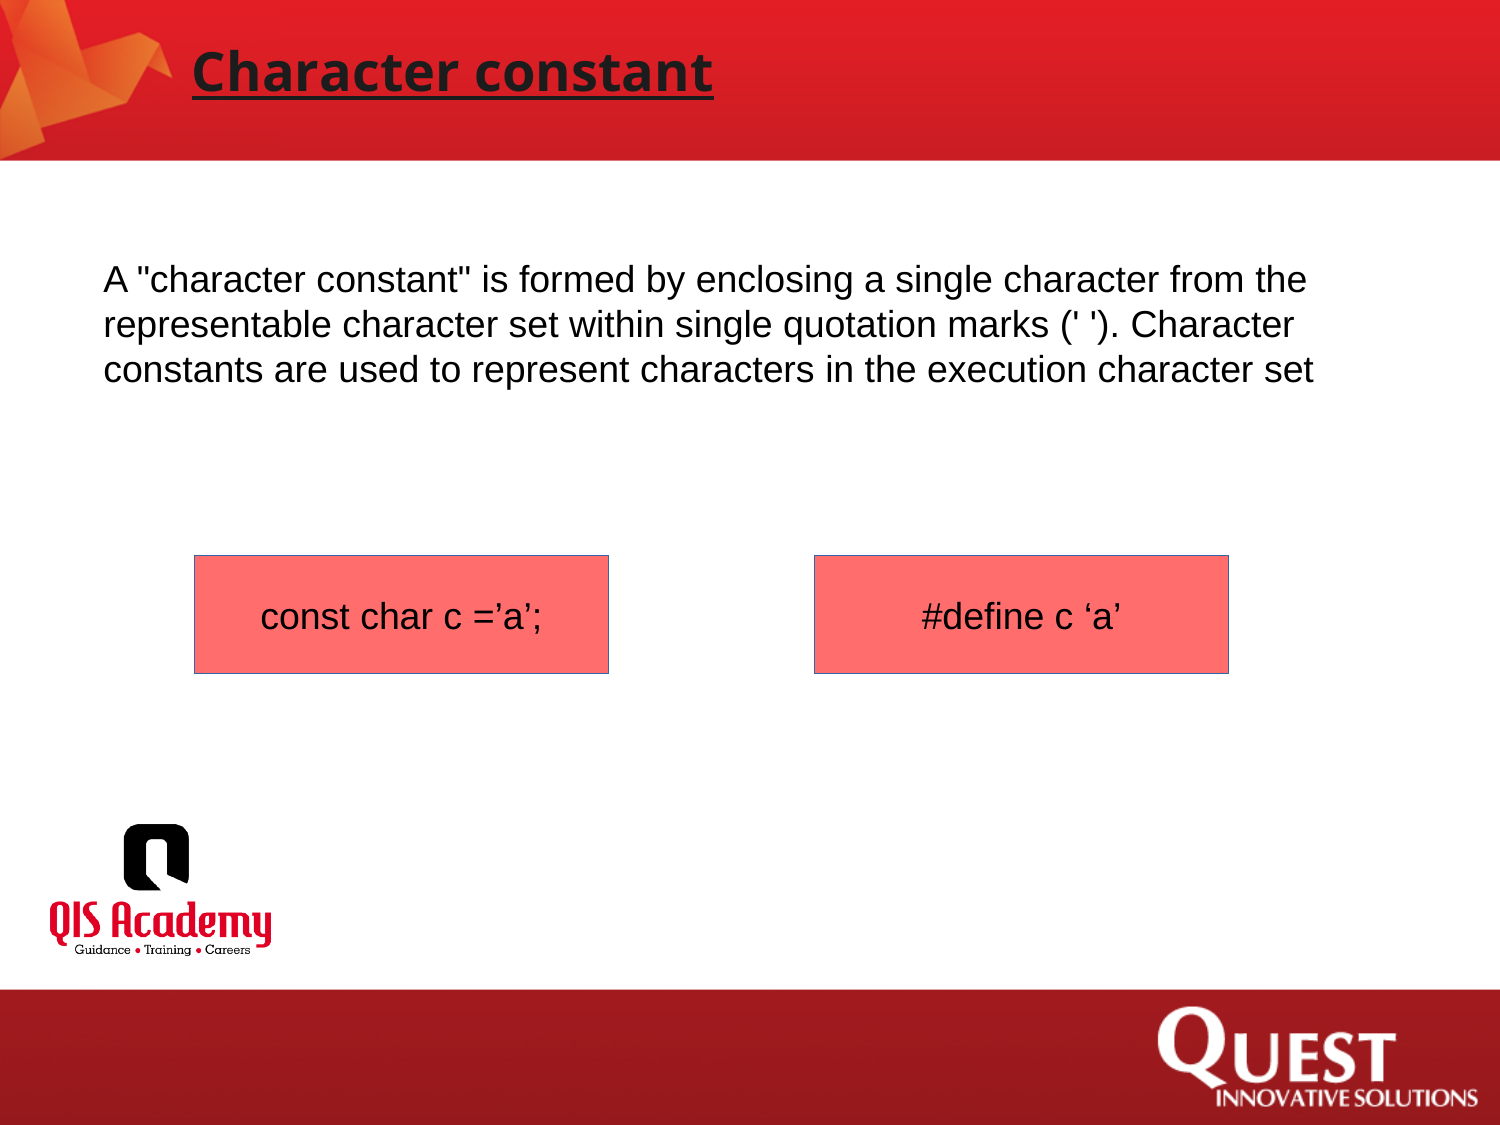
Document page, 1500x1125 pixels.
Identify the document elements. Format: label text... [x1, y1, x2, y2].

text_box A "character constant" is formed by enclosing a single character from the representable character set within single quotation marks (' '). Character constants are used to represent characters in the execution character set [88, 248, 1406, 398]
text_box #define c ‘a’ [814, 555, 1229, 674]
title Character constant [177, 29, 798, 134]
text_box const char c =’a’; [194, 555, 609, 674]
